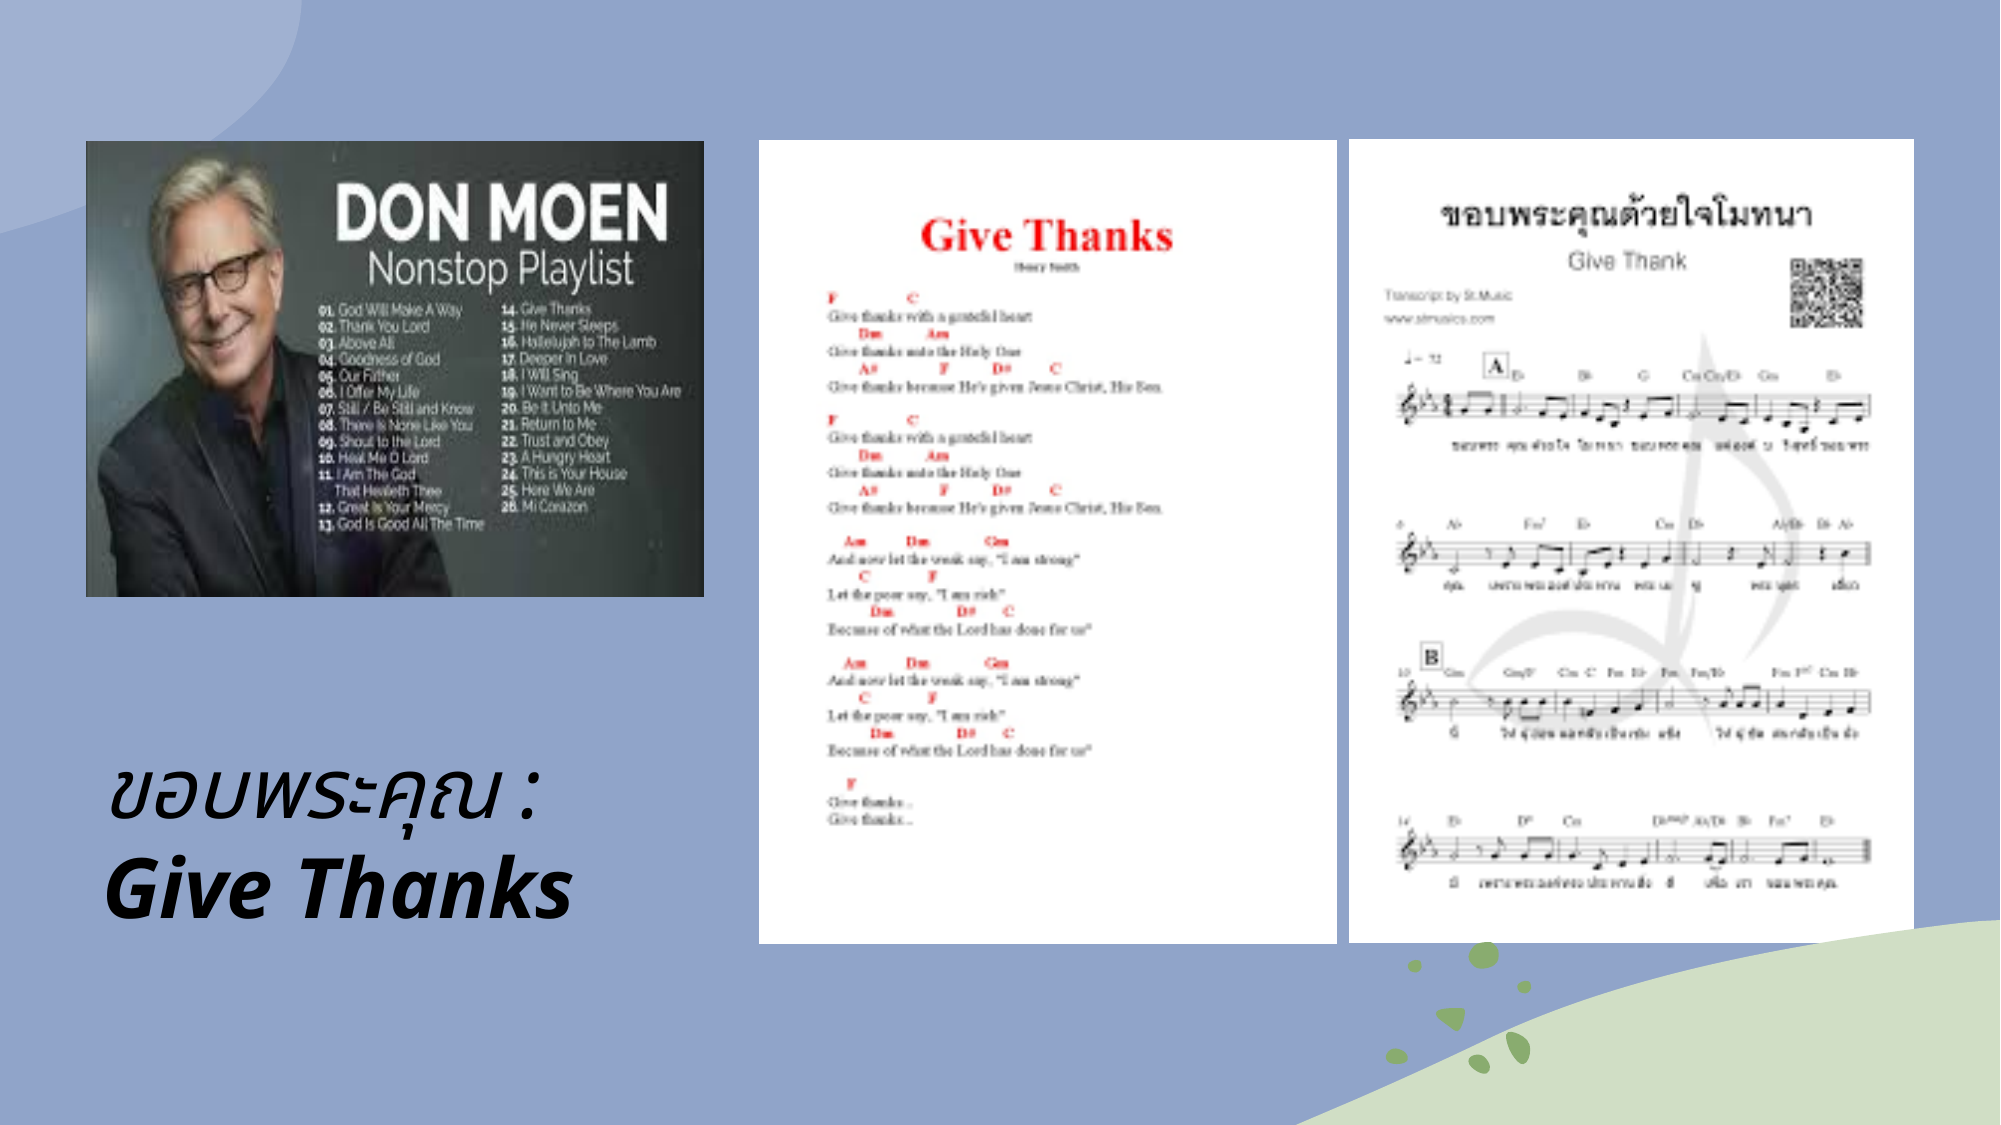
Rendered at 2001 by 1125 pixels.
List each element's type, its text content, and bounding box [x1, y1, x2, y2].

picture [759, 140, 1337, 944]
title ขอบพระคุณ : Give Thanks [86, 178, 723, 943]
picture [86, 141, 704, 597]
picture [1349, 139, 1914, 943]
text_box [0, 0, 2000, 1125]
